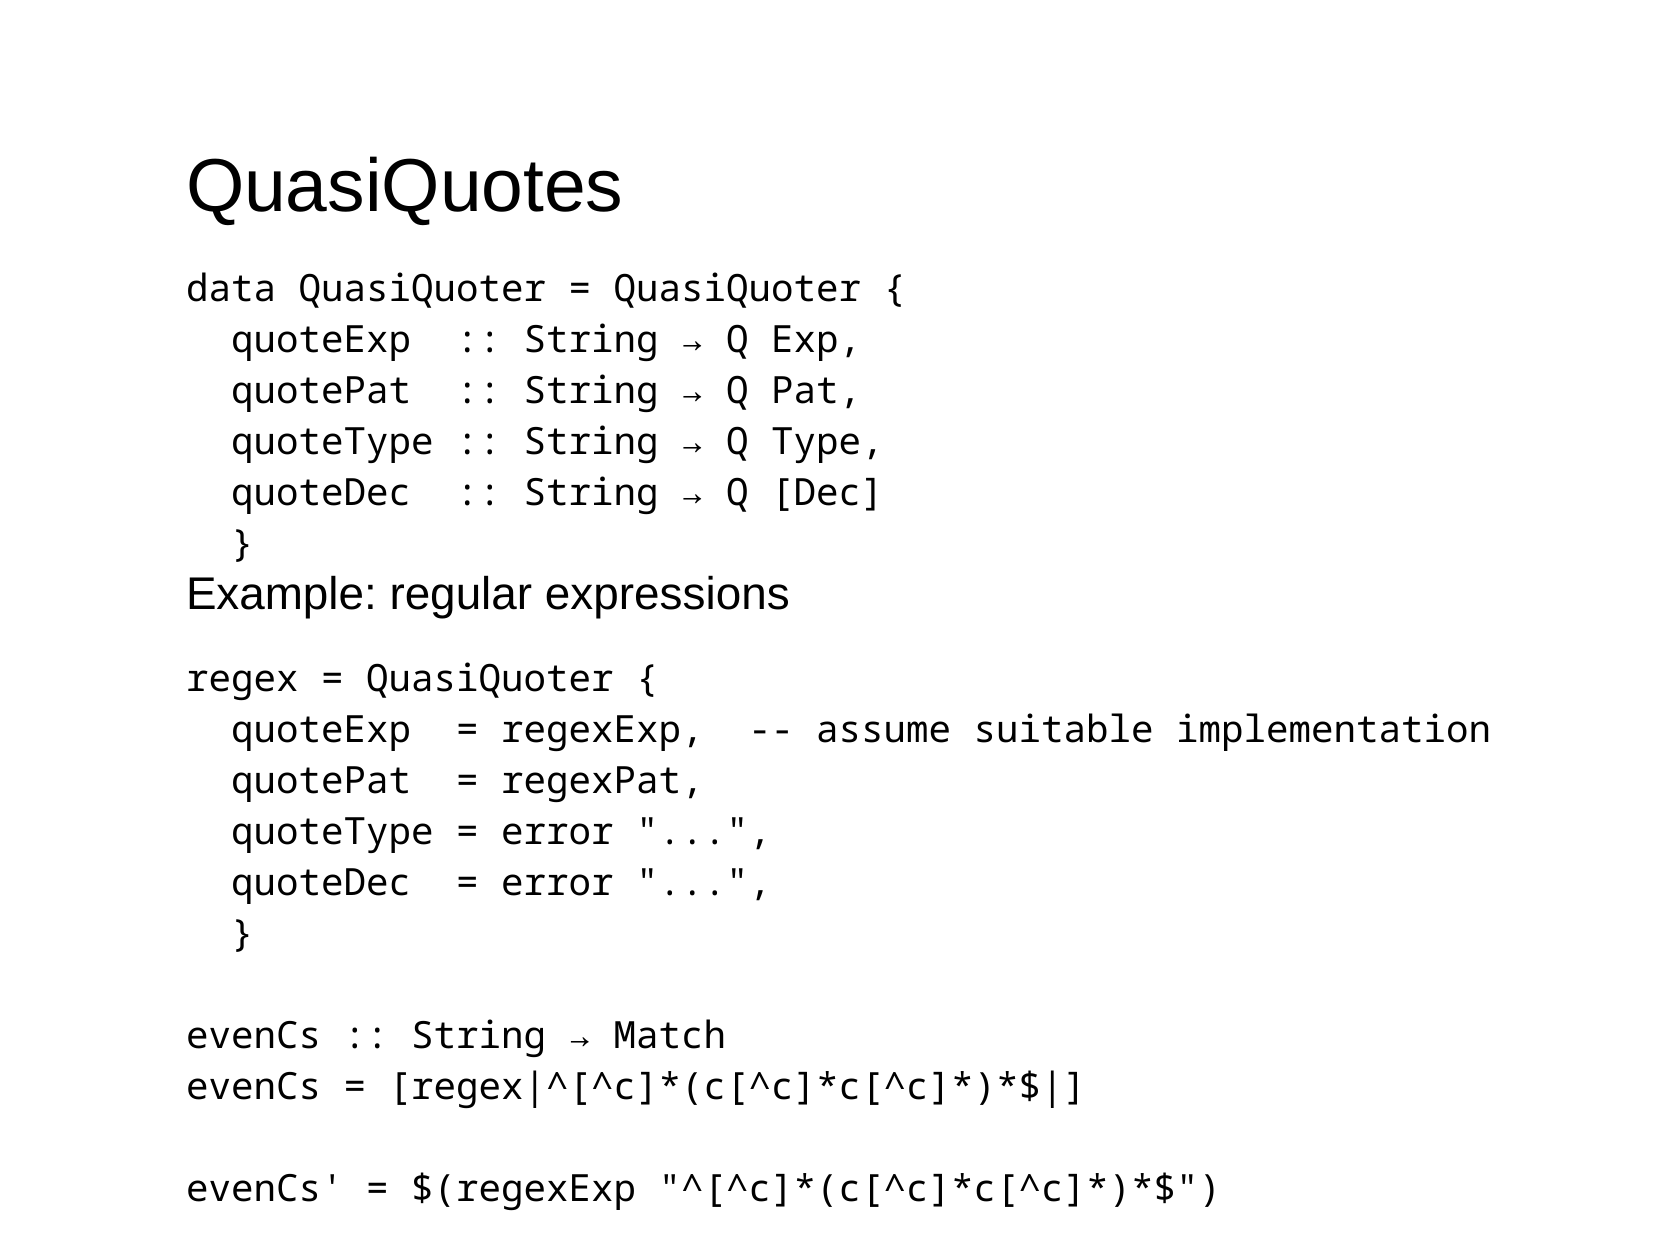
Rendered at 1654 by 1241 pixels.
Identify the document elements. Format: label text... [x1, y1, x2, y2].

text_box Example: regular expressions [171, 561, 805, 628]
text_box QuasiQuotes [171, 135, 639, 235]
text_box regex = QuasiQuoter { quoteExp = regexExp, -- assume suitable implementation quotePat = regexPat, quoteType = error "...", quoteDec = error "...", } evenCs :: String → Match evenCs = [regex|^[^c]*(c[^c]*c[^c]*)*$|] evenCs' = $(regexExp "^[^c]*(c[^c]*c[^c]*)*$") [171, 643, 1390, 1143]
text_box data QuasiQuoter = QuasiQuoter { quoteExp :: String → Q Exp, quotePat :: String → Q Pat, quoteType :: String → Q Type, quoteDec :: String → Q [Dec] } [171, 253, 857, 533]
